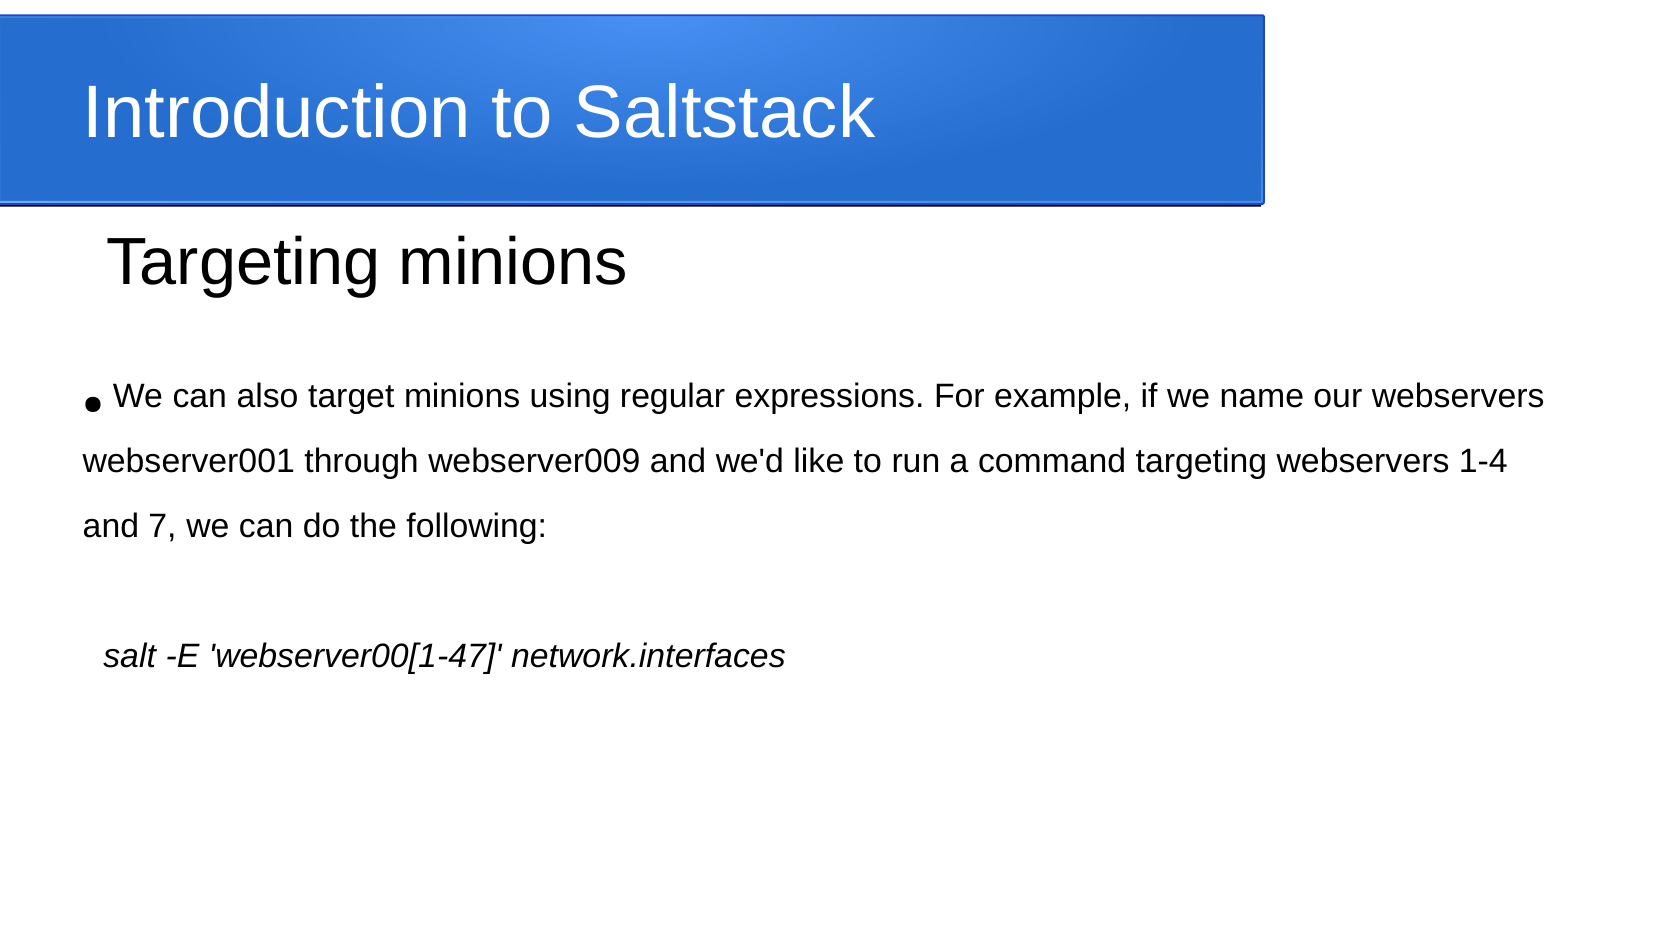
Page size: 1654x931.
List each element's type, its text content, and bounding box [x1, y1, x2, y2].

subtitle Targeting minions We can also target minions using regular expressions. For example, if we name our webservers webserver001 through webserver009 and we'd like to run a command targeting webservers 1-4 and 7, we can do the following: salt -E 'webserver00[1-47]' network.interfaces [82, 224, 1571, 764]
title Introduction to Saltstack [82, 35, 1235, 189]
